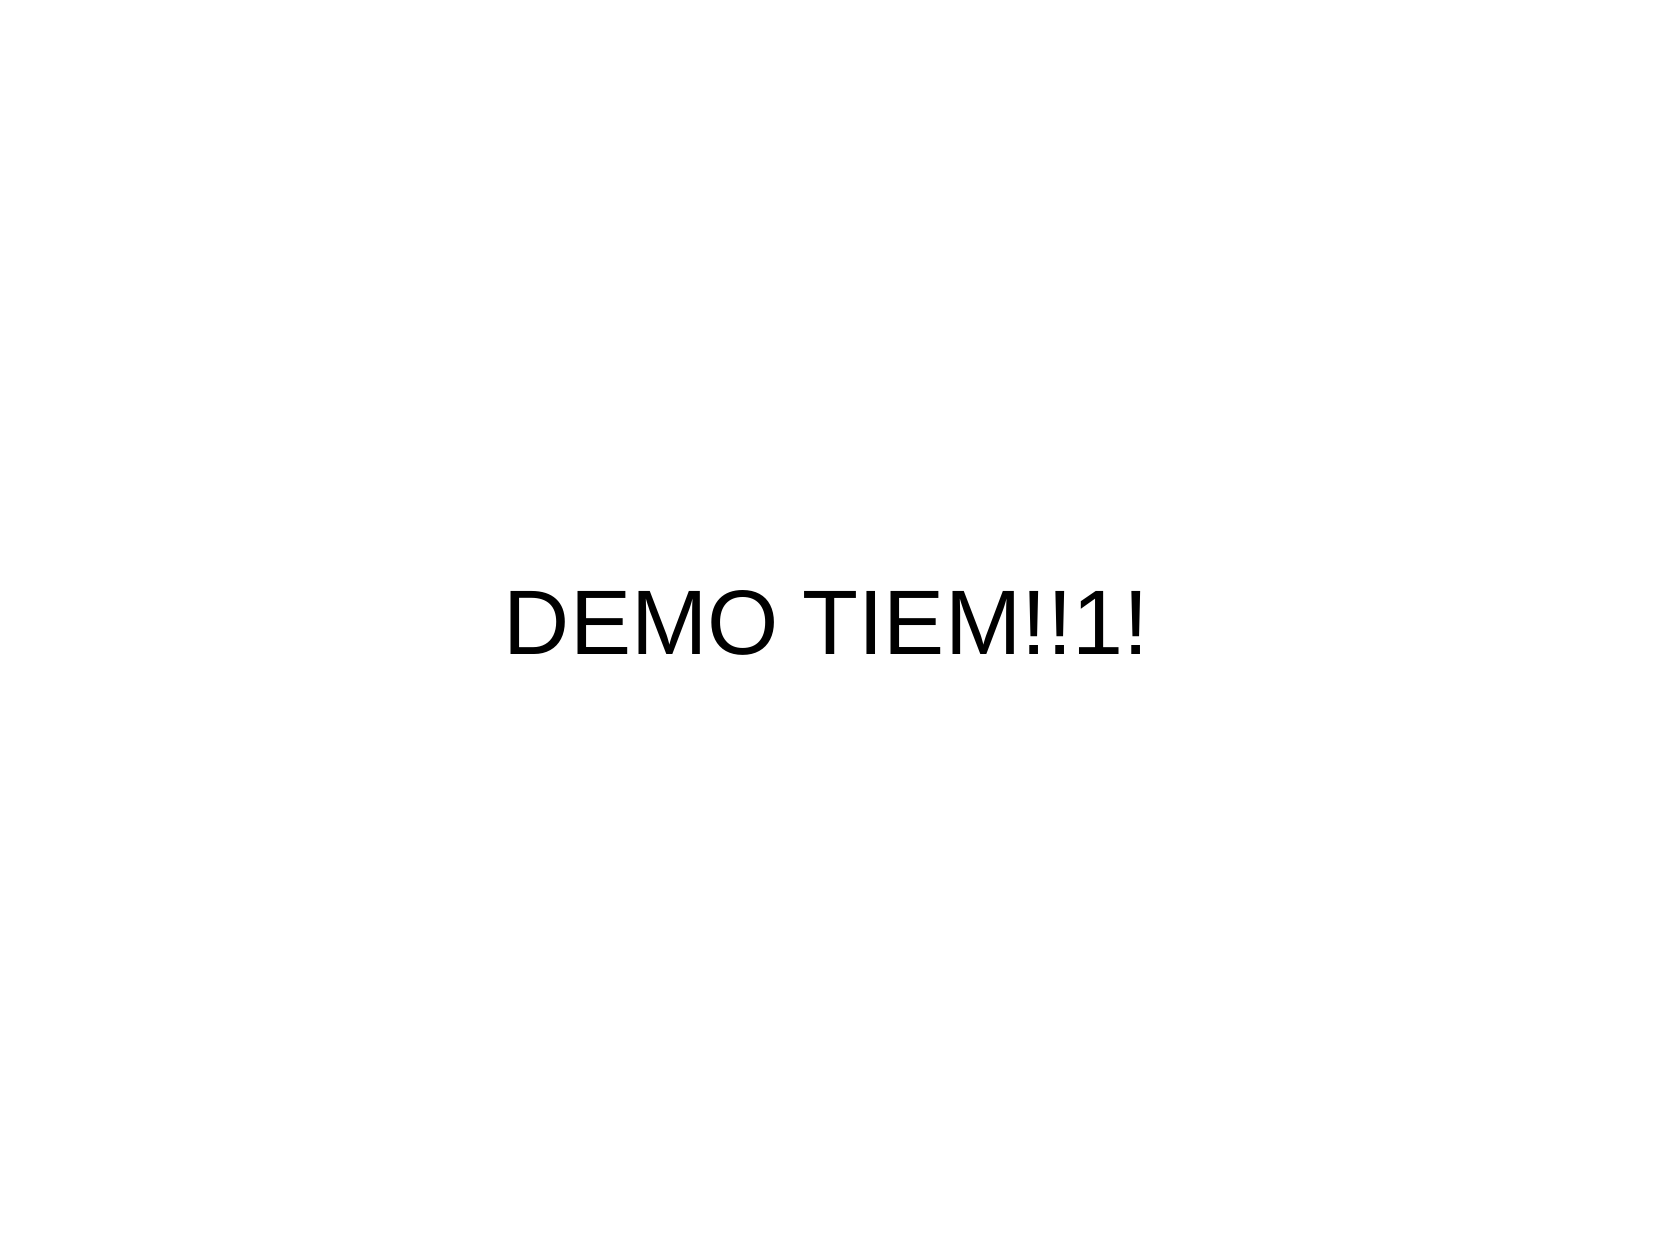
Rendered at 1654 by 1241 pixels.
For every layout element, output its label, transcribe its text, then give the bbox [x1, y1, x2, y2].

title DEMO TIEM!!1! [82, 519, 1571, 727]
